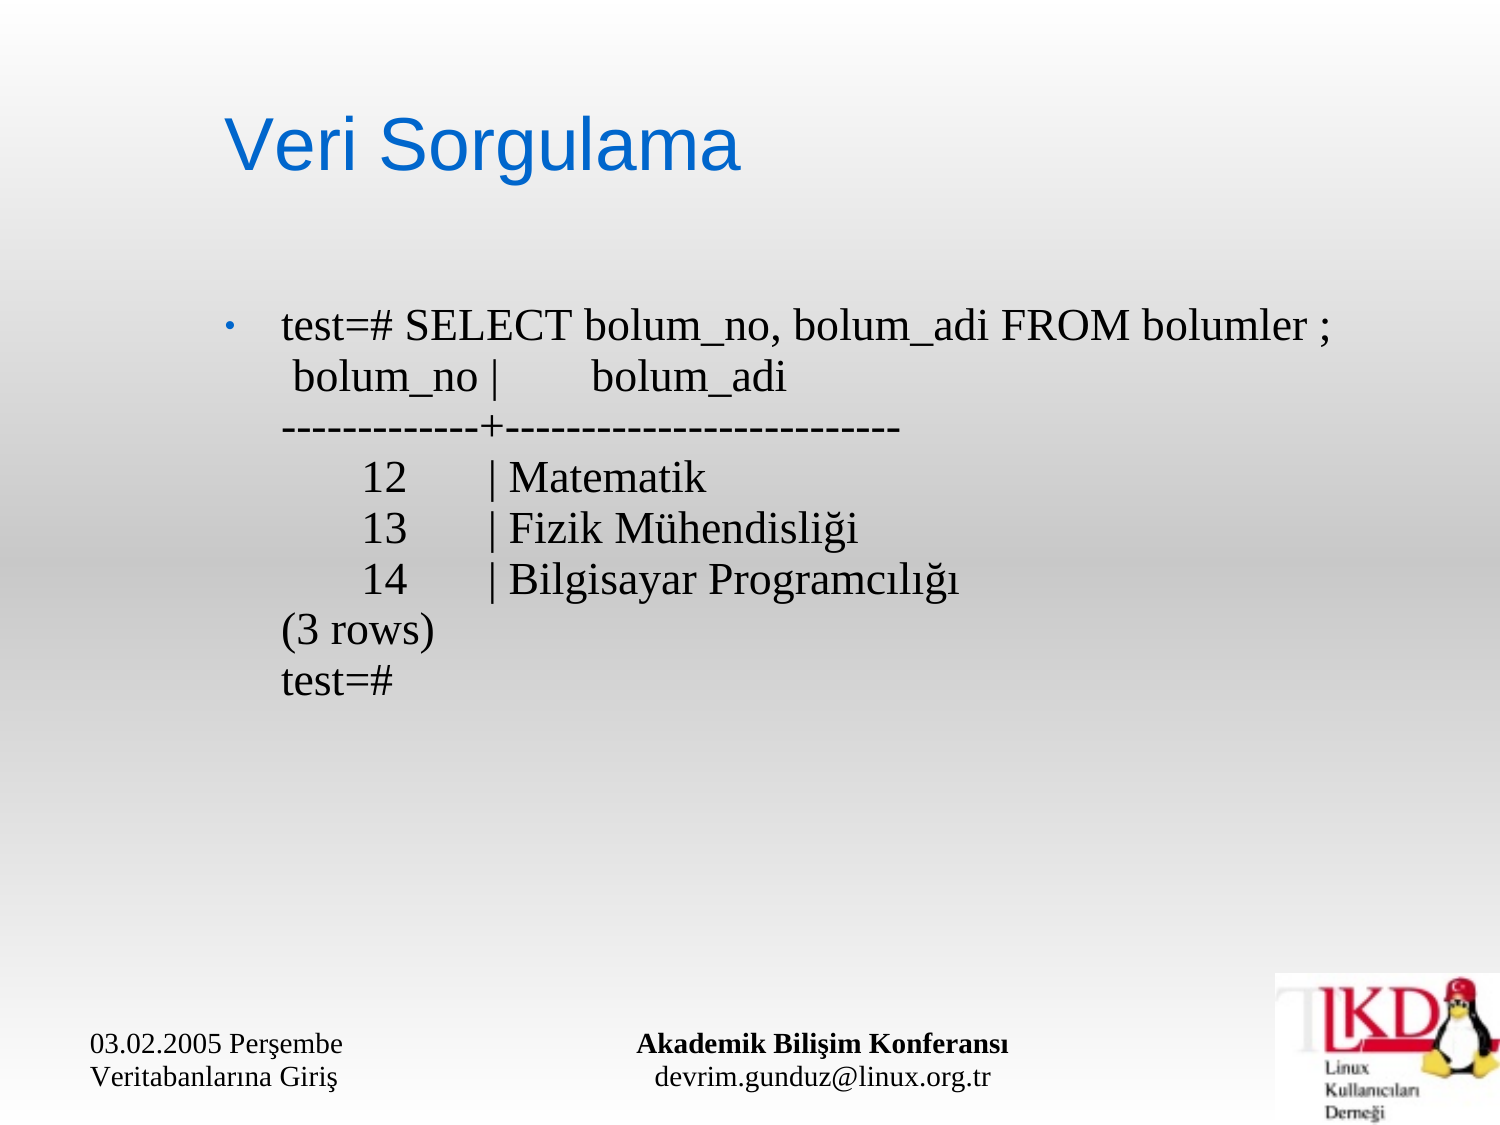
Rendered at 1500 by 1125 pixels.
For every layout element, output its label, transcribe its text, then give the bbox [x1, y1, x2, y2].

list test=# SELECT bolum_no, bolum_adi FROM bolumler ; bolum_no | bolum_adi -------------+-------------------------- 12 | Matematik 13 | Fizik Mühendisliği 14 | Bilgisayar Programcılığı (3 rows) test=# [224, 299, 1425, 975]
title Veri Sorgulama [224, 49, 1425, 238]
picture [1275, 973, 1500, 1125]
